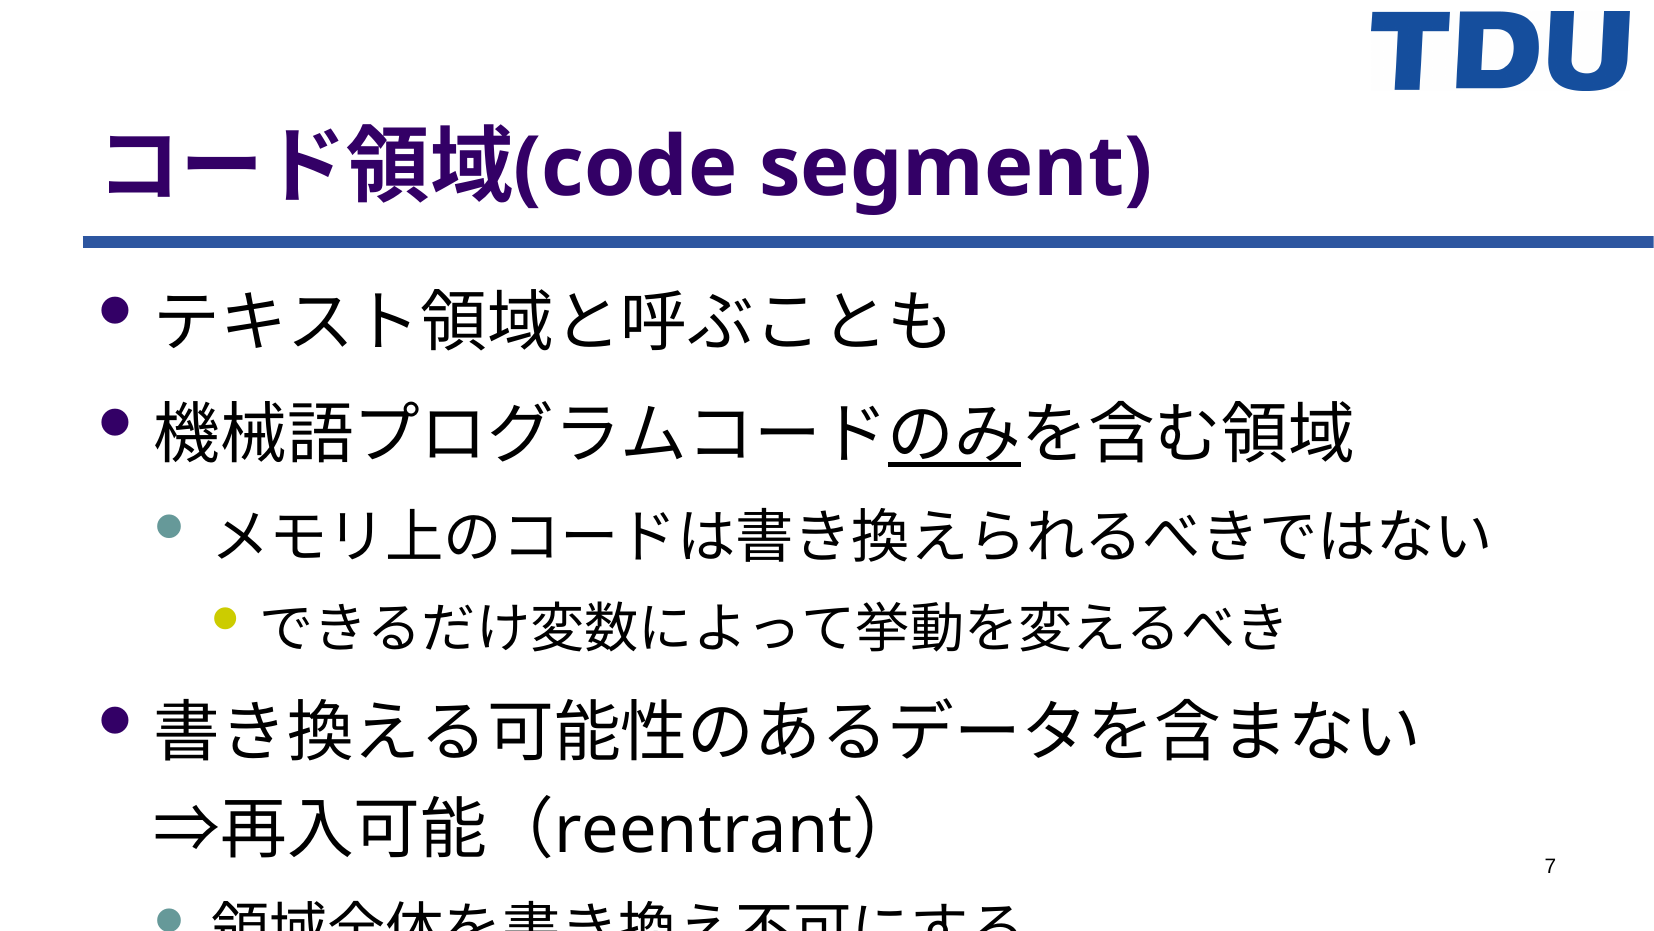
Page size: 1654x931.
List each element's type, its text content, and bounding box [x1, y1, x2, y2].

list テキスト領域と呼ぶことも 機械語プログラムコードのみを含む領域 メモリ上のコードは書き換えられるべきではない できるだけ変数によって挙動を変えるべき 書き換える可能性のあるデータを含まない ⇒再入可能（reentrant） 領域全体を書き換え不可にする 書き換えが必要なデータは別の領域に置く [82, 259, 1571, 886]
picture [1371, 11, 1630, 91]
title コード領域(code segment) [82, 51, 1571, 228]
